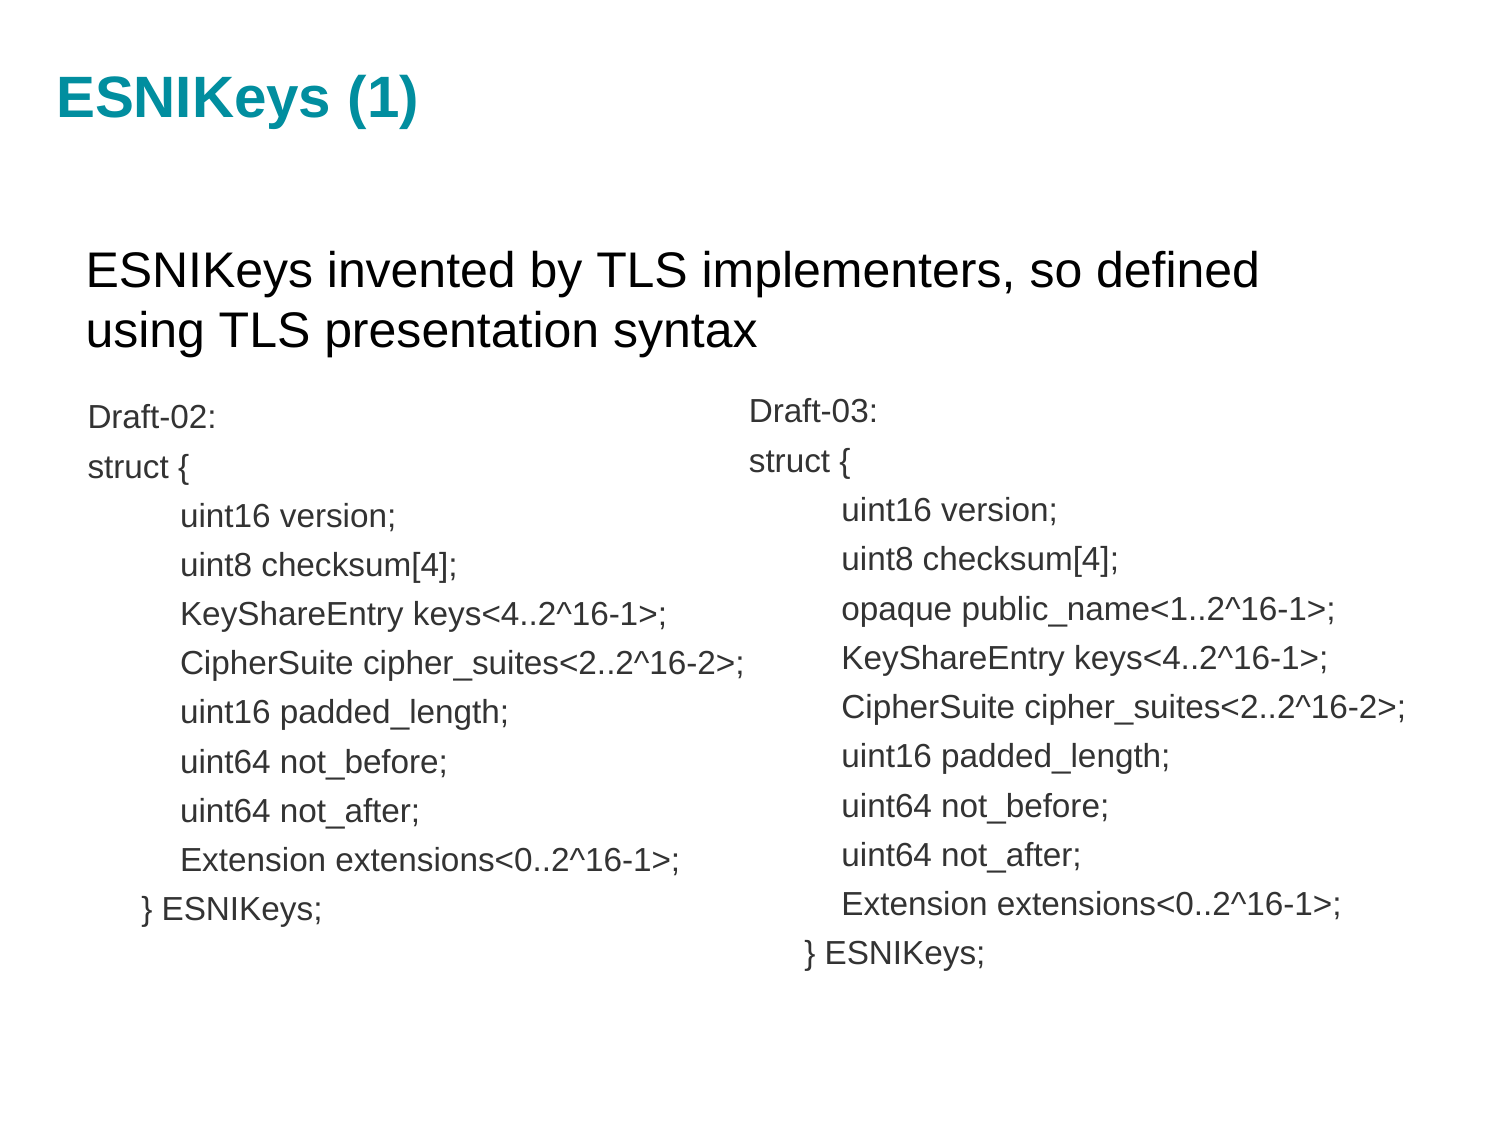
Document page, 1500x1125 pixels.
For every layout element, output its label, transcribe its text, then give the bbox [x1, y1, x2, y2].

title ESNIKeys (1) [56, 59, 1406, 146]
list Draft-02: struct { uint16 version; uint8 checksum[4]; KeyShareEntry keys<4..2^16-1>; CipherSuite cipher_suites<2..2^16-2>; uint16 padded_length; uint64 not_before; uint64 not_after; Extension extensions<0..2^16-1>; } ESNIKeys; [85, 395, 780, 957]
text_box Draft-03: struct { uint16 version; uint8 checksum[4]; opaque public_name<1..2^16-1>; KeyShareEntry keys<4..2^16-1>; CipherSuite cipher_suites<2..2^16-2>; uint16 padded_length; uint64 not_before; uint64 not_after; Extension extensions<0..2^16-1>; } ESNIKeys; [747, 389, 1453, 891]
text_box ESNIKeys invented by TLS implementers, so defined using TLS presentation syntax [70, 230, 1290, 366]
